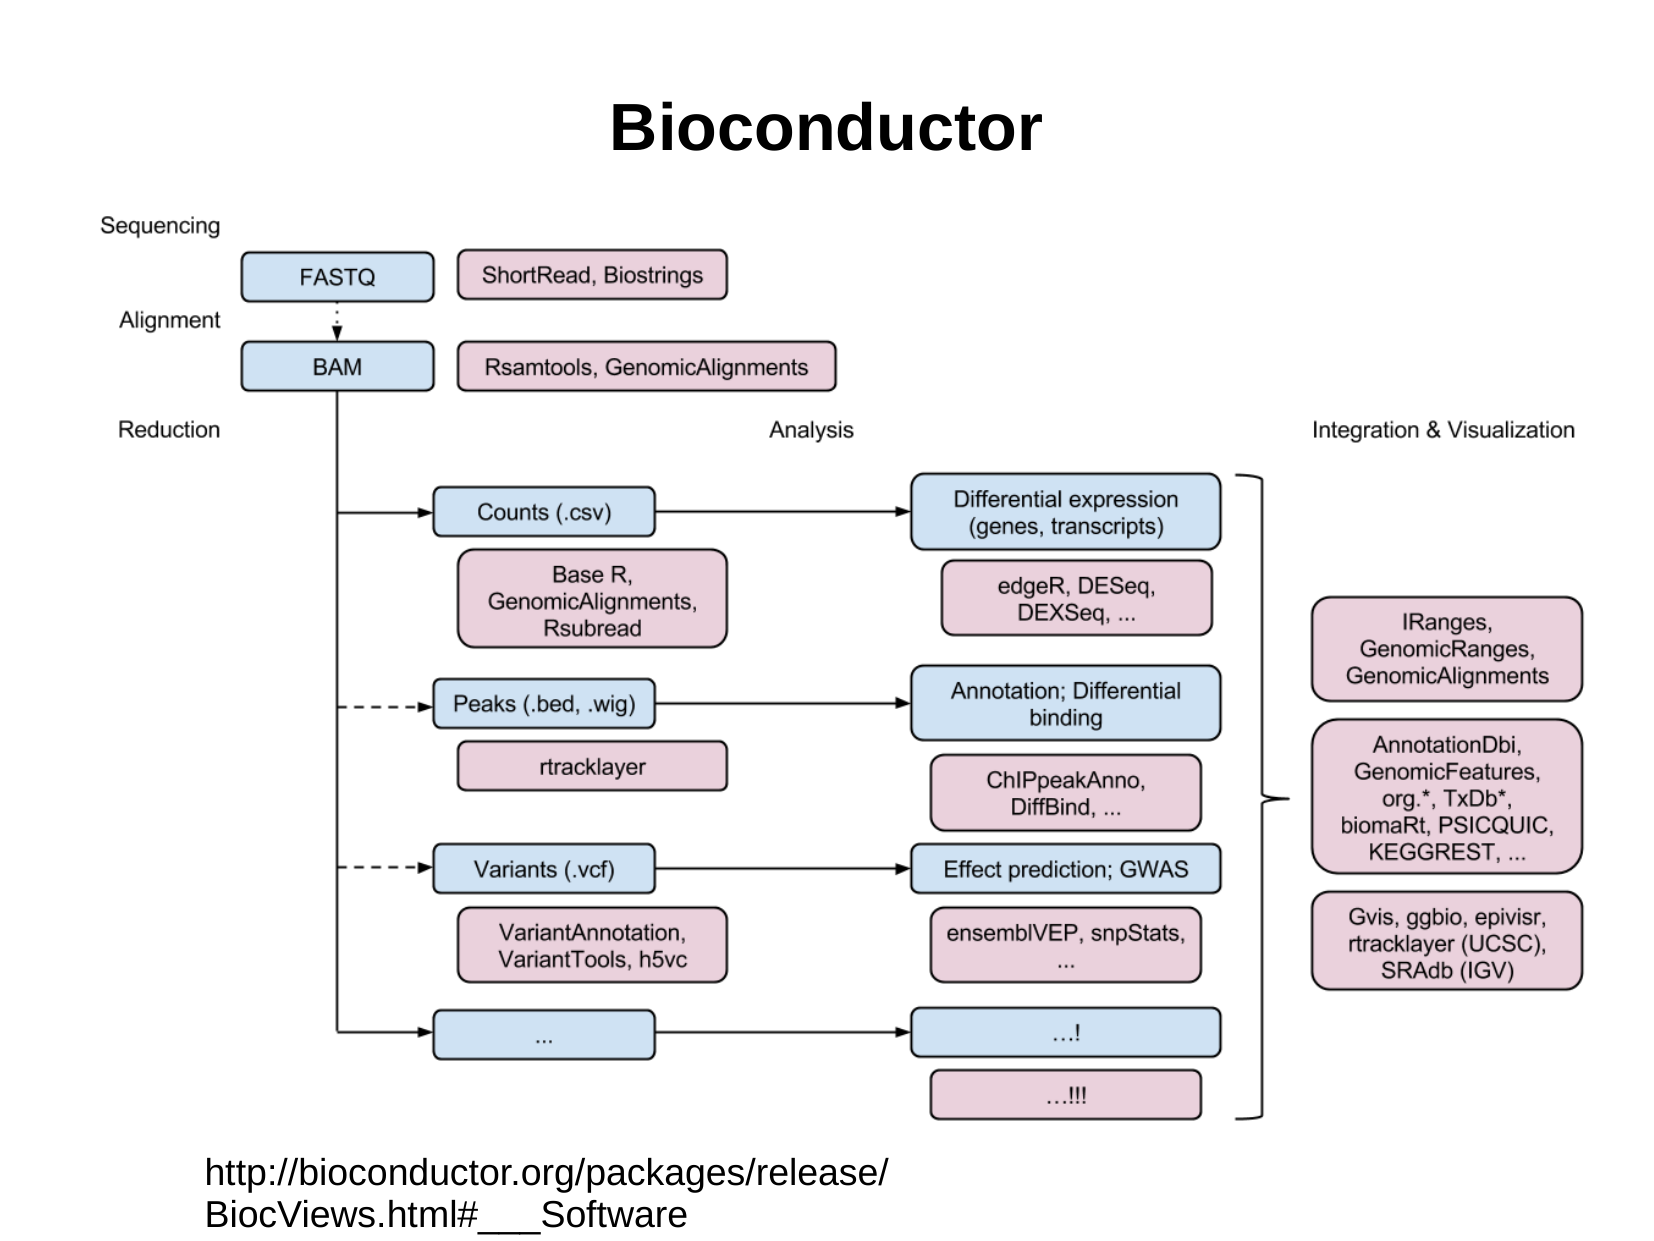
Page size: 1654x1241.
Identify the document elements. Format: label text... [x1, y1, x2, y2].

picture [63, 192, 1594, 1127]
title Bioconductor [82, 24, 1571, 232]
text_box http://bioconductor.org/packages/release/BiocViews.html#___Software [189, 1144, 1388, 1202]
